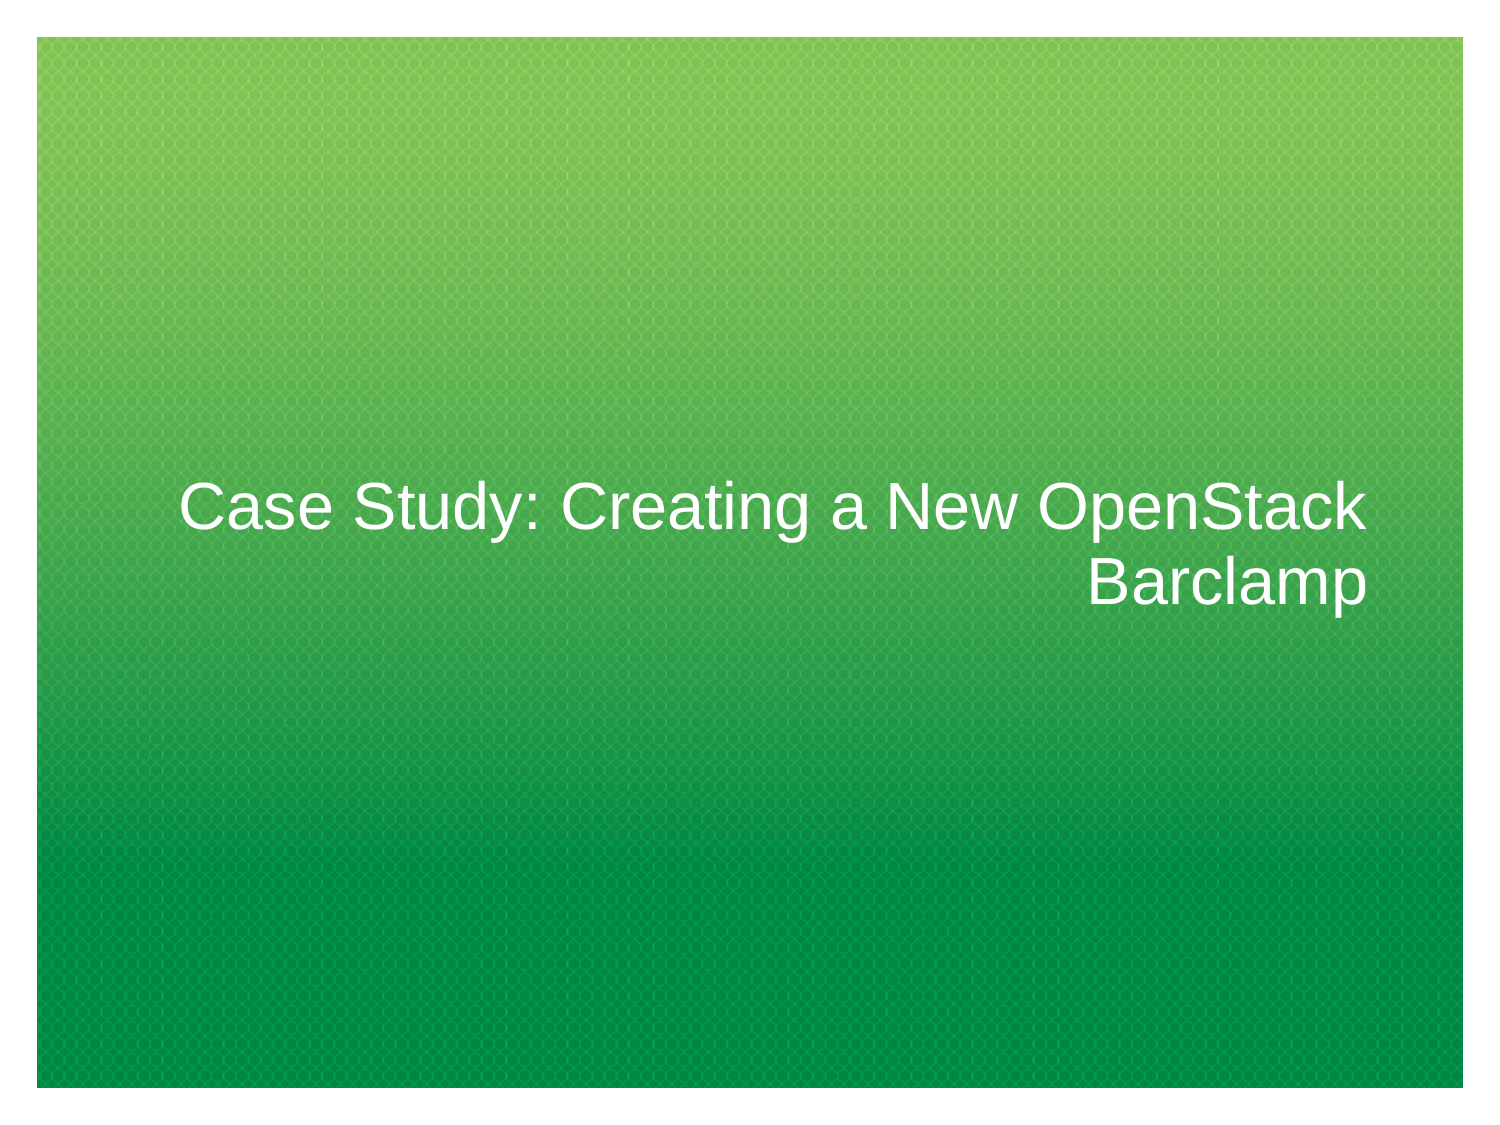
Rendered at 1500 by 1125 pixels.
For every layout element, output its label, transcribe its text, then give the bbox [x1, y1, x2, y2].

title Case Study: Creating a New OpenStack Barclamp [135, 450, 1369, 638]
picture [37, 37, 1463, 1088]
